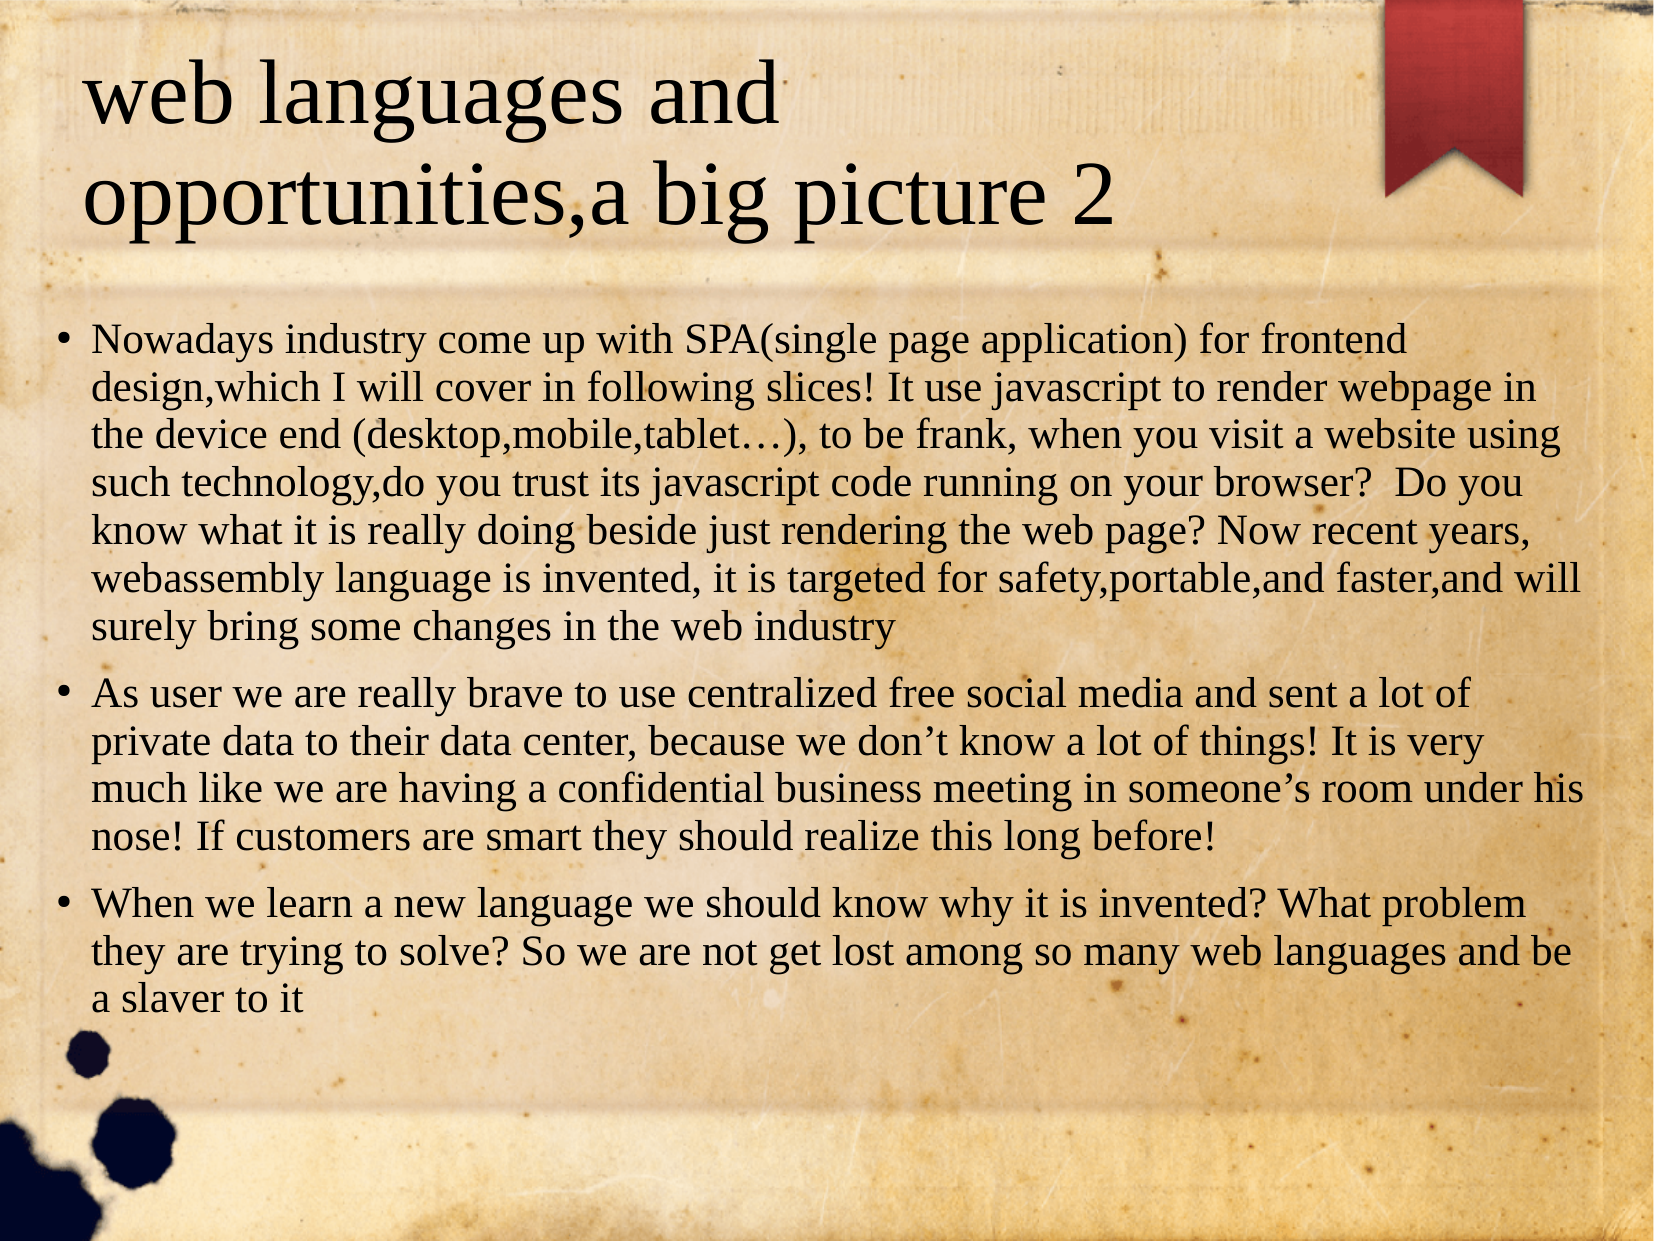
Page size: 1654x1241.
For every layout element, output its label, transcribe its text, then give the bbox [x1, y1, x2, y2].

list Nowadays industry come up with SPA(single page application) for frontend design,which I will cover in following slices! It use javascript to render webpage in the device end (desktop,mobile,tablet…), to be frank, when you visit a website using such technology,do you trust its javascript code running on your browser? Do you know what it is really doing beside just rendering the web page? Now recent years, webassembly language is invented, it is targeted for safety,portable,and faster,and will surely bring some changes in the web industry As user we are really brave to use centralized free social media and sent a lot of private data to their data center, because we don’t know a lot of things! It is very much like we are having a confidential business meeting in someone’s room under his nose! If customers are smart they should realize this long before! When we learn a new language we should know why it is invented? What problem they are trying to solve? So we are not get lost among so many web languages and be a slaver to it [45, 315, 1591, 1036]
list [45, 285, 1606, 1066]
picture [0, 0, 1654, 1241]
title web languages and opportunities,a big picture 2 [82, 41, 1347, 245]
